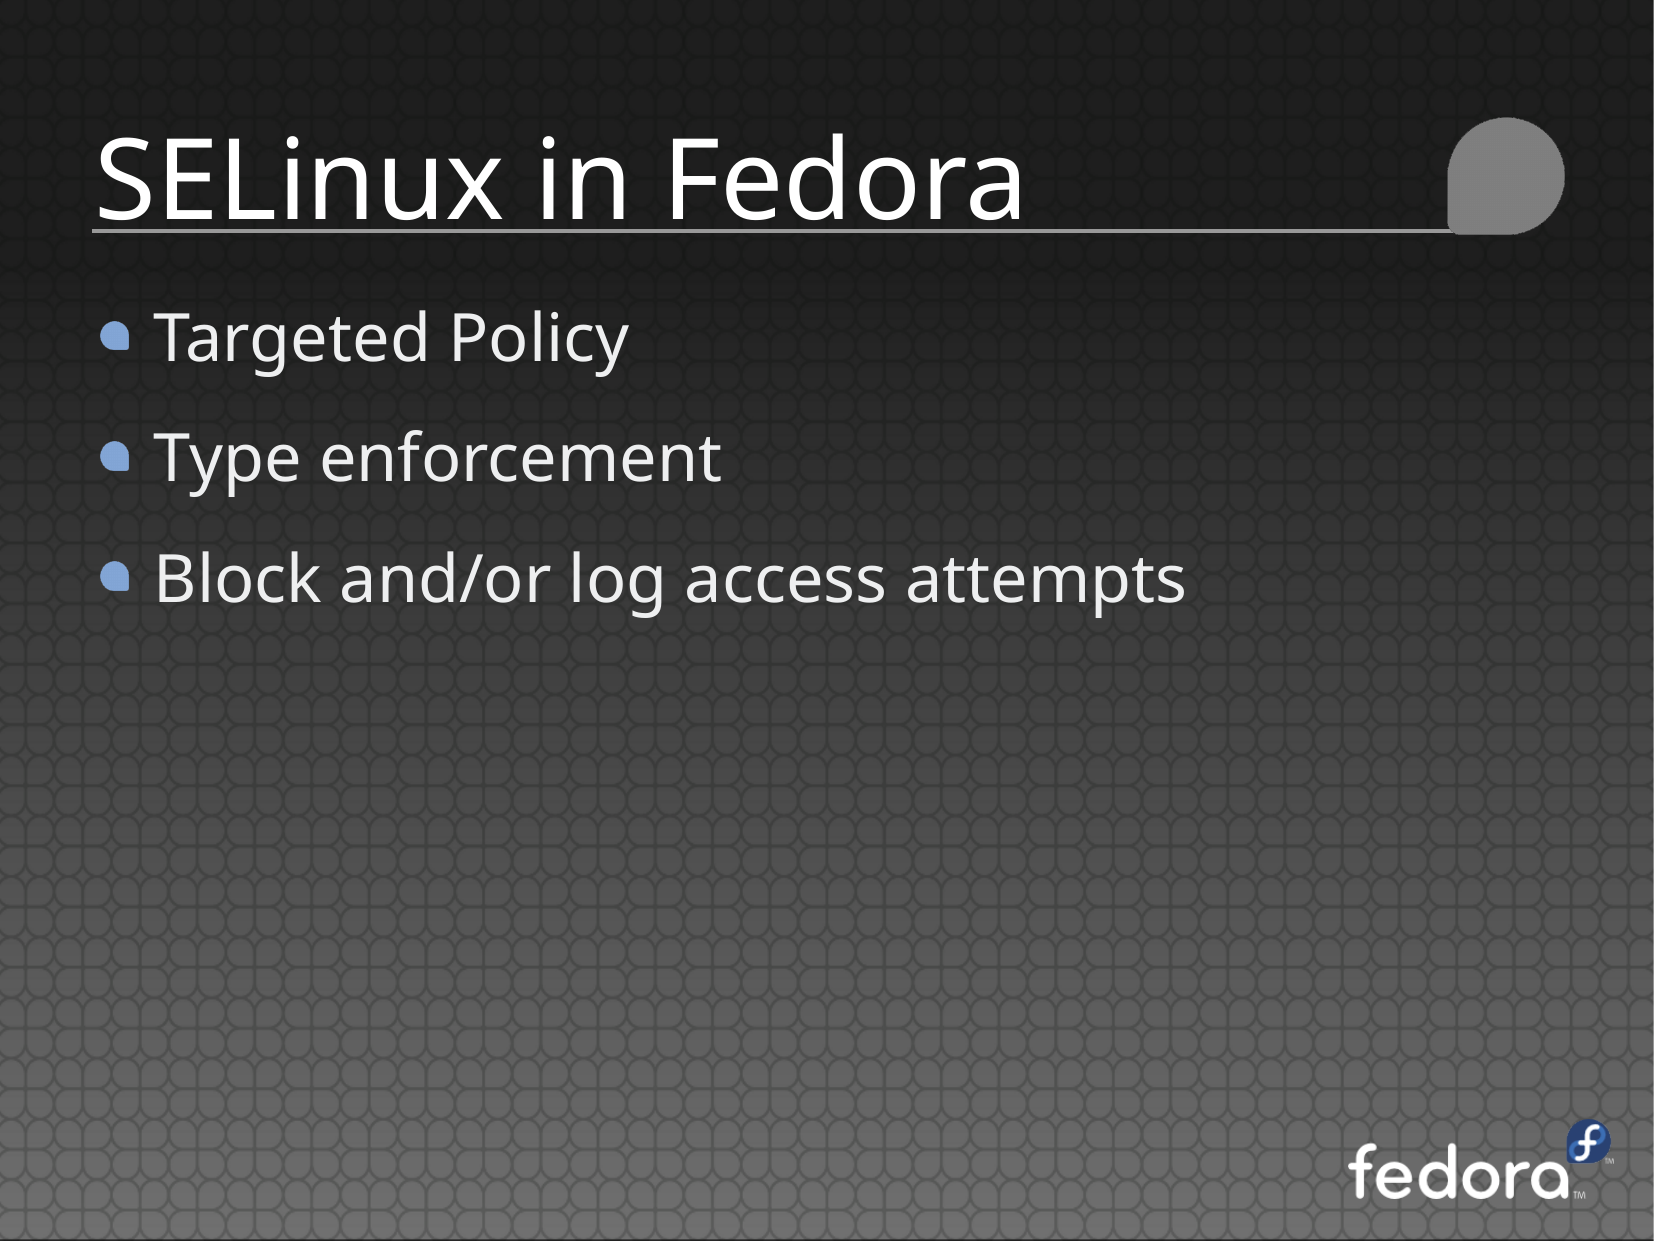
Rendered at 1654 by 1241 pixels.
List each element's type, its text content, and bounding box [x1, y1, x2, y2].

title SELinux in Fedora [94, 100, 1426, 251]
list Targeted Policy Type enforcement Block and/or log access attempts [82, 290, 1571, 1094]
picture [0, 0, 1654, 1241]
